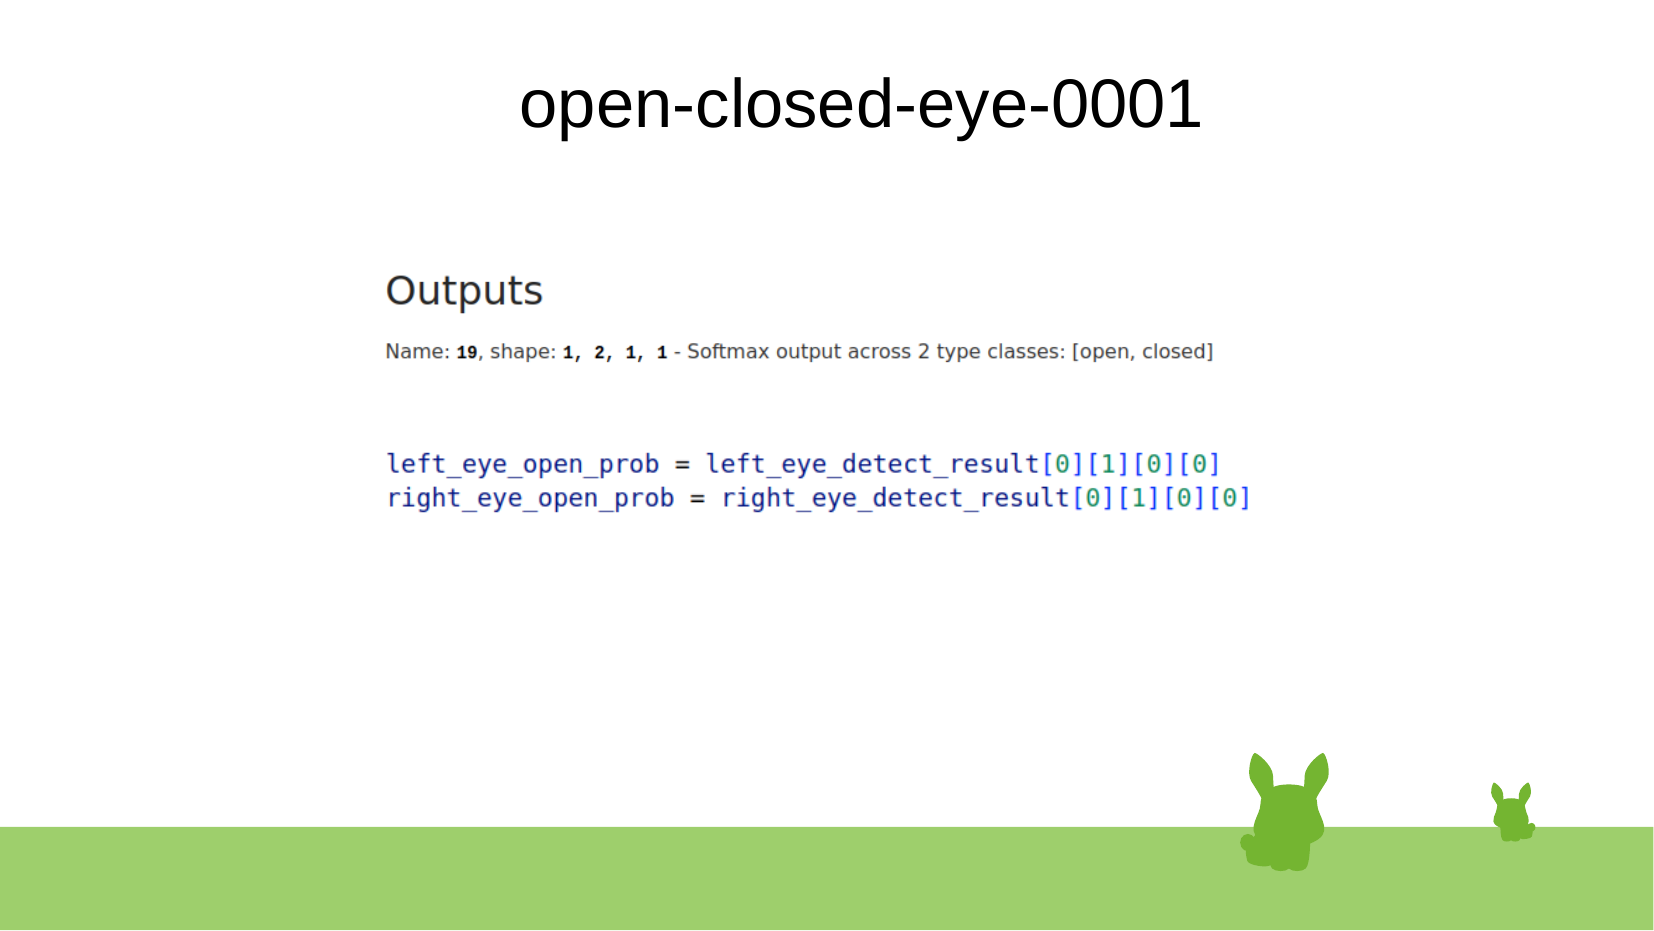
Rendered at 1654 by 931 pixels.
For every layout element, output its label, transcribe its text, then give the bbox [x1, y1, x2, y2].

picture [375, 439, 1276, 526]
picture [375, 262, 1244, 386]
title open-closed-eye-0001 [88, 29, 1565, 178]
